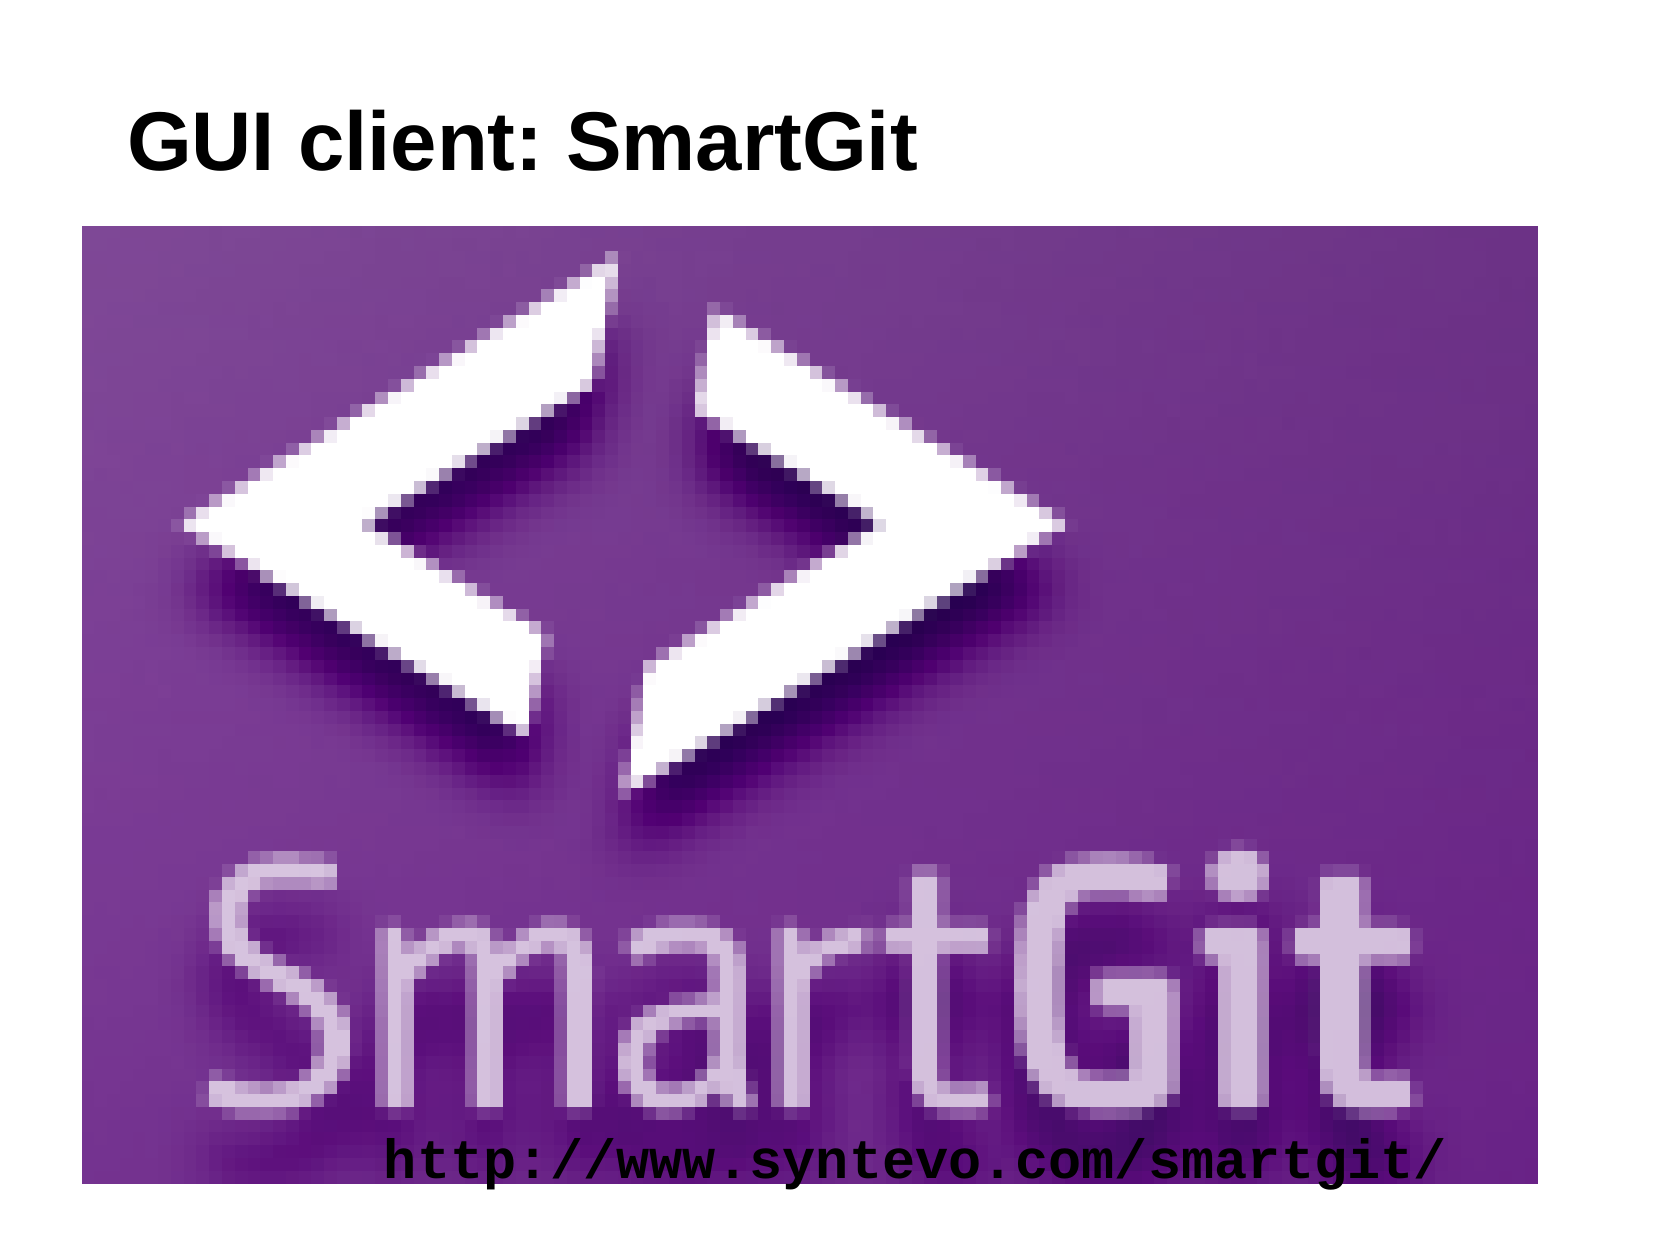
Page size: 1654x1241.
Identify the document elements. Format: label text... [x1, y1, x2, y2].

text_box http://www.syntevo.com/smartgit/ [369, 1115, 1497, 1197]
text_box SmartGit is a graphical client for the Open Source version control systems Git, Mercurial and SVN. It runs on Windows, Mac OS X and Linux [192, 380, 1599, 1199]
picture [82, 226, 1538, 1184]
title GUI client: SmartGit [82, 49, 1571, 196]
